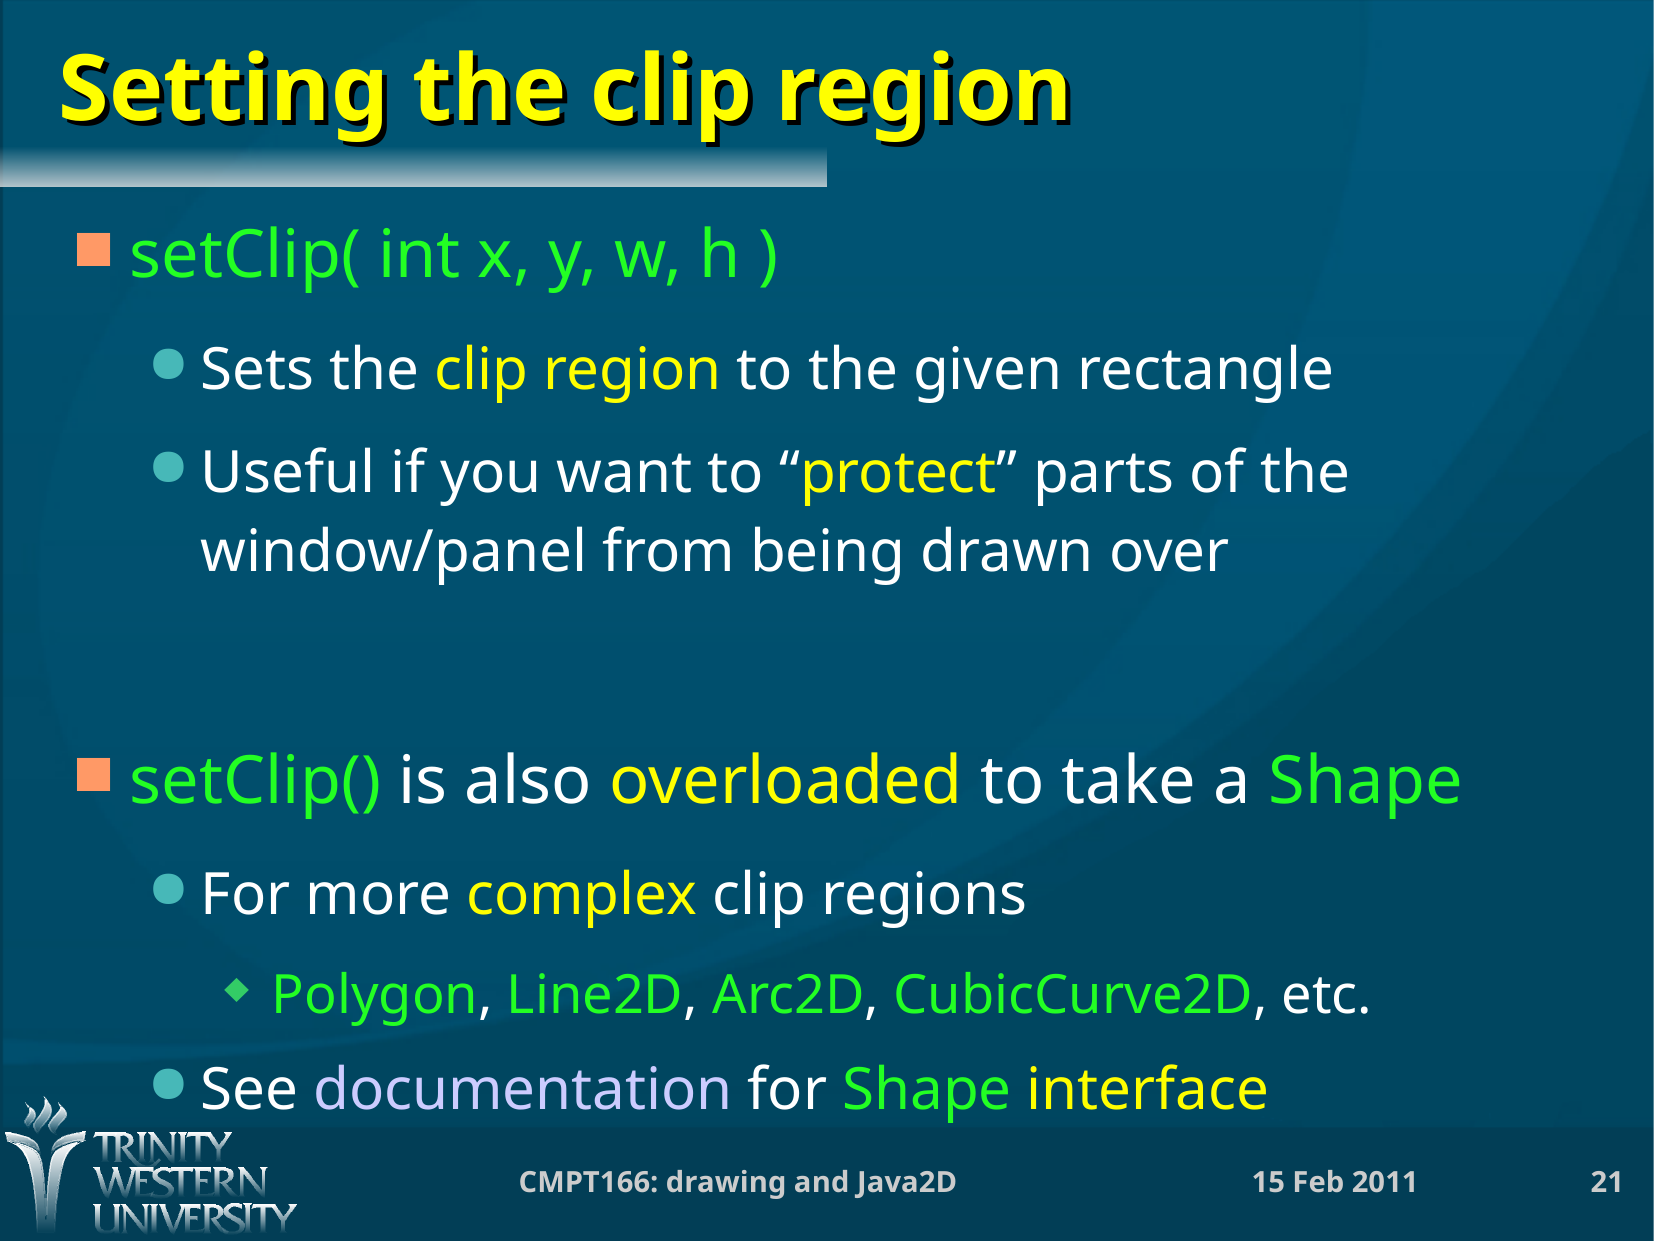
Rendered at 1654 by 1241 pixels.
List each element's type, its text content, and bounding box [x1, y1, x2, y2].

title Drawing text [0, 154, 827, 158]
title Setting the clip region [59, 19, 1595, 148]
list setClip( int x, y, w, h ) Sets the clip region to the given rectangle Useful if you want to “protect” parts of the window/panel from being drawn over setClip() is also overloaded to take a Shape For more complex clip regions Polygon, Line2D, Arc2D, CubicCurve2D, etc. See documentation for Shape interface [59, 206, 1625, 1026]
picture [38, 1227, 54, 1232]
